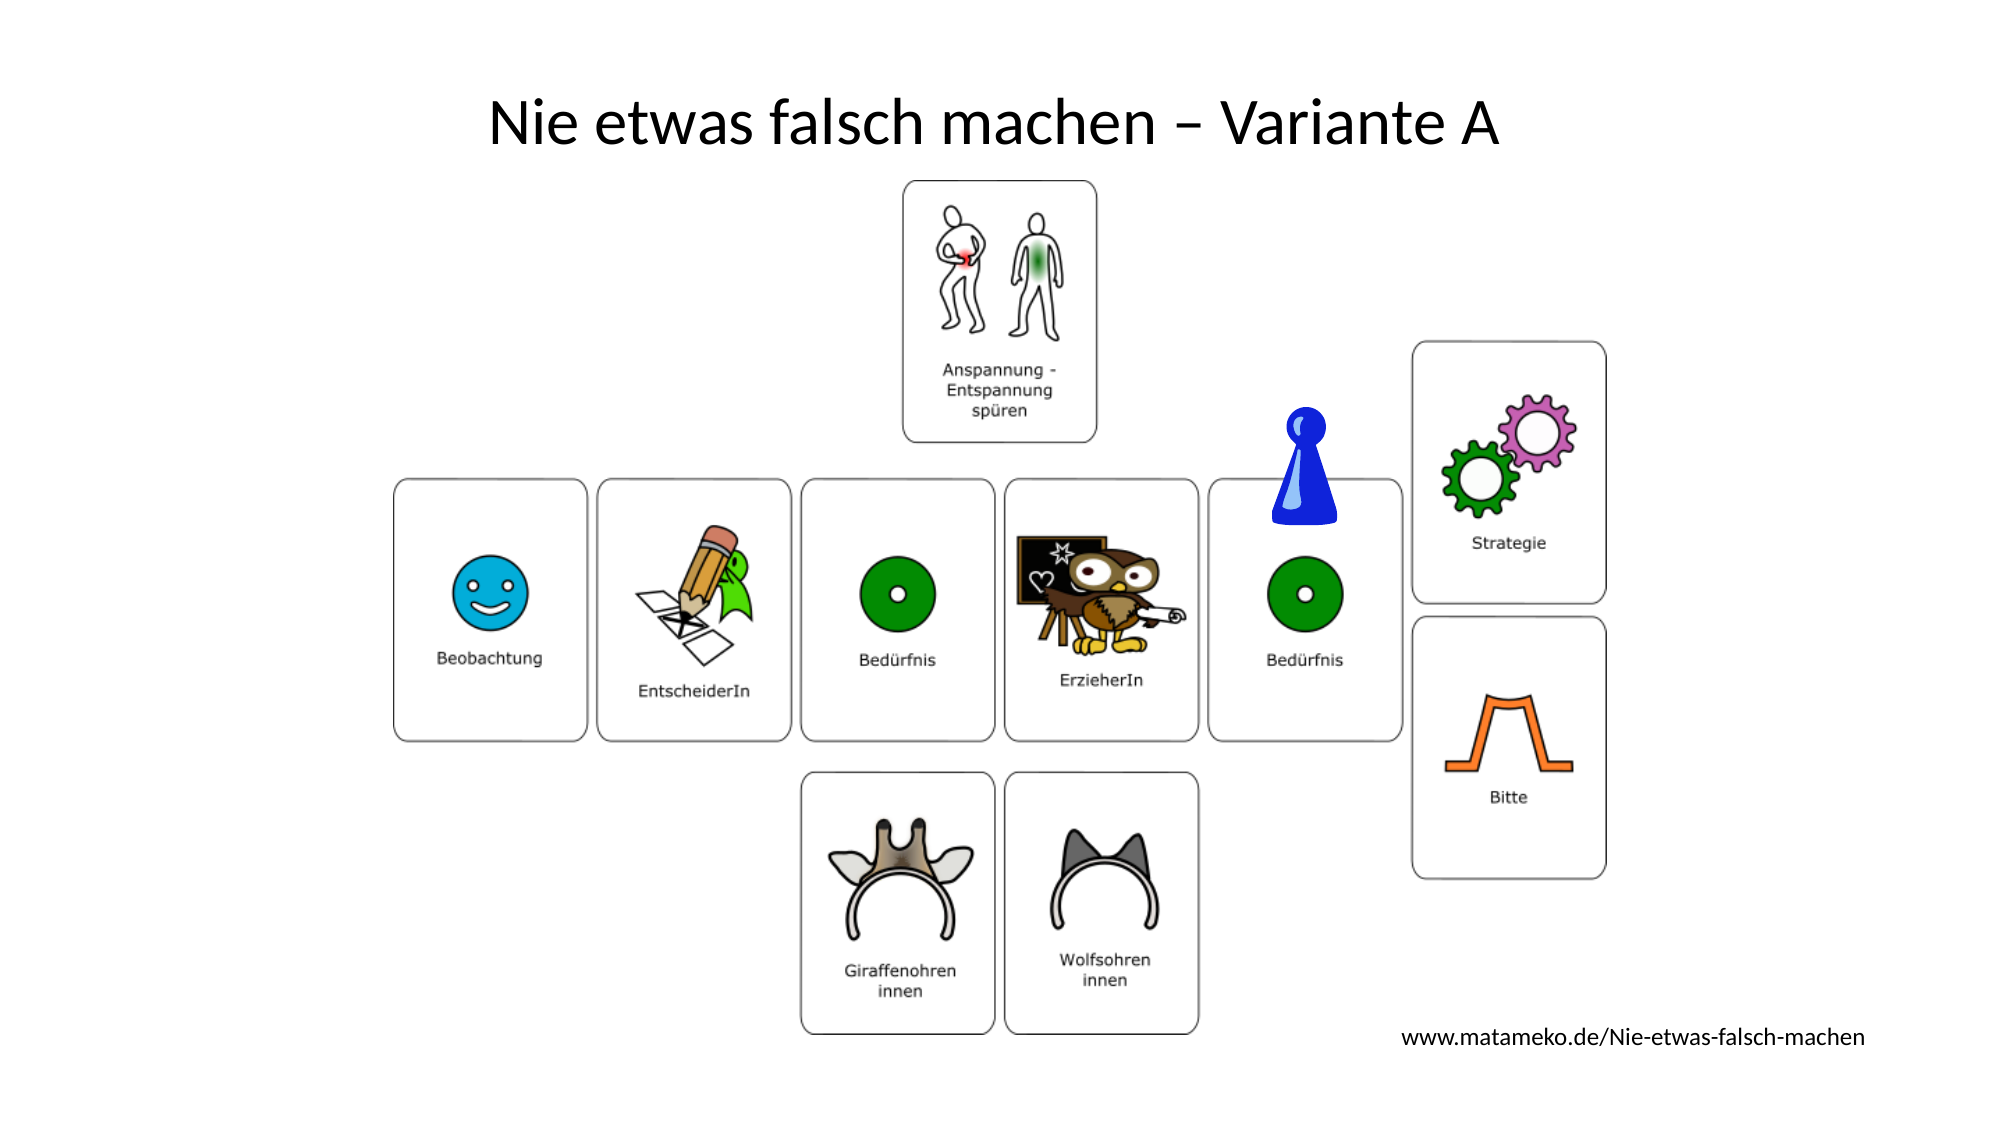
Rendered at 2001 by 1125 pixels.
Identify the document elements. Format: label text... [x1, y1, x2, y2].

text_box Nie etwas falsch machen – Variante A [473, 70, 1527, 167]
text_box www.matameko.de/Nie-etwas-falsch-machen [1386, 1013, 1882, 1058]
picture [393, 180, 1607, 1035]
text_box [1272, 407, 1338, 526]
